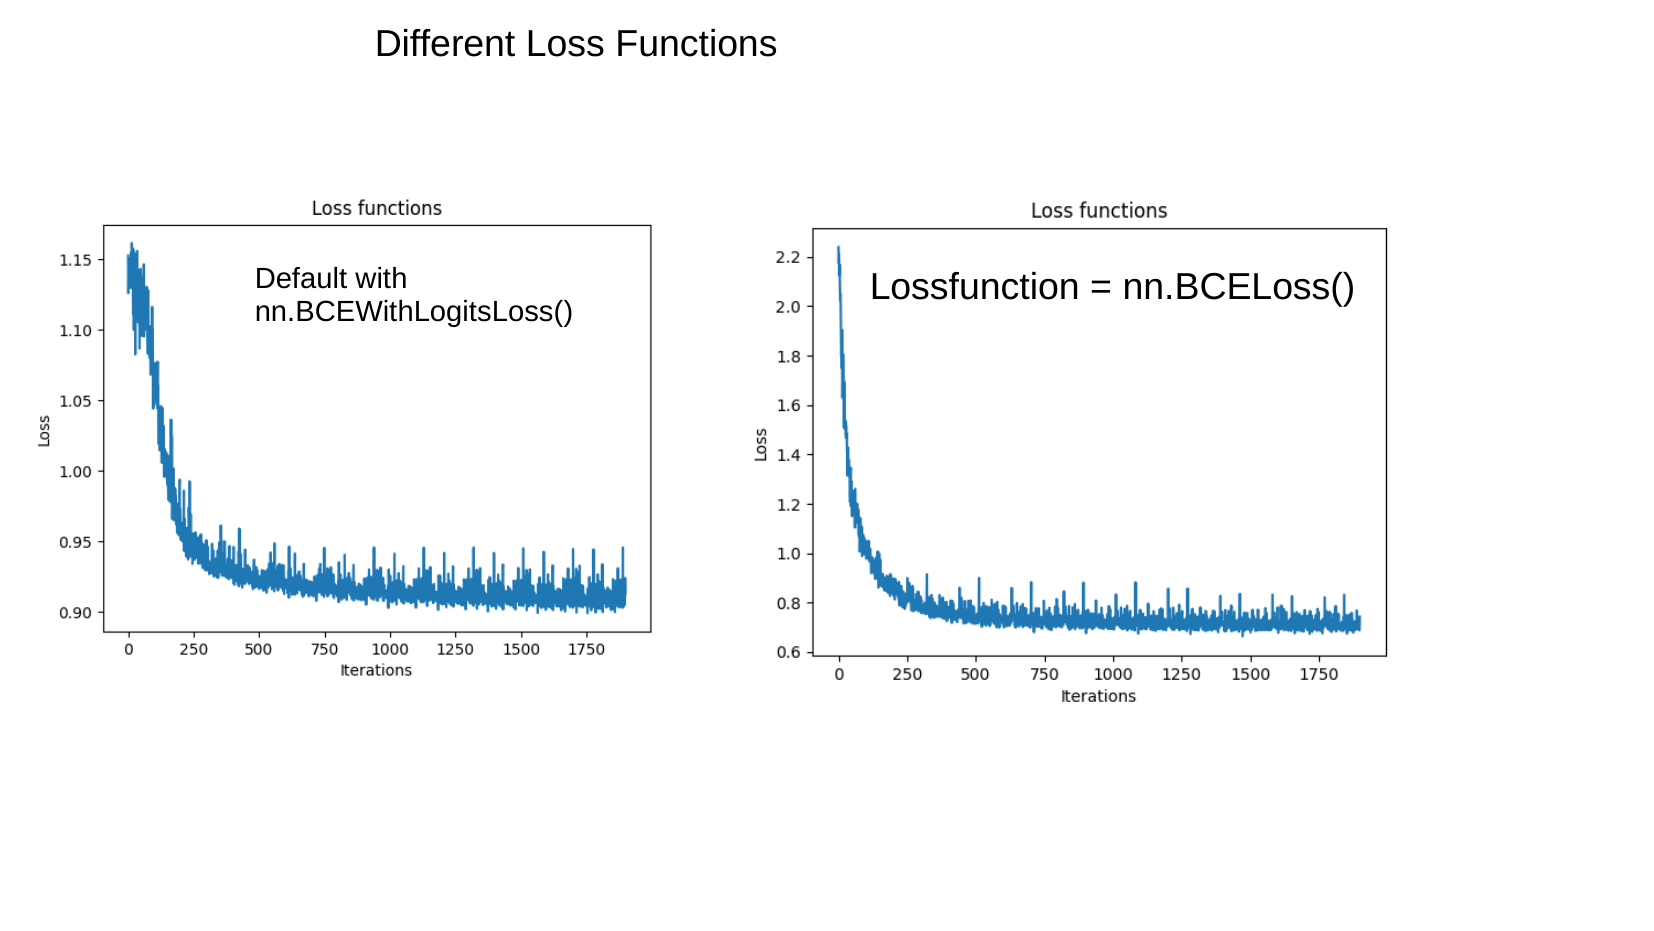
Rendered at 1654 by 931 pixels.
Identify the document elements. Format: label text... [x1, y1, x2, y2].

text_box Lossfunction = nn.BCELoss() [855, 258, 1426, 357]
picture [15, 161, 1460, 717]
text_box Different Loss Functions [360, 15, 1276, 72]
text_box Default with nn.BCEWithLogitsLoss() [240, 255, 616, 377]
